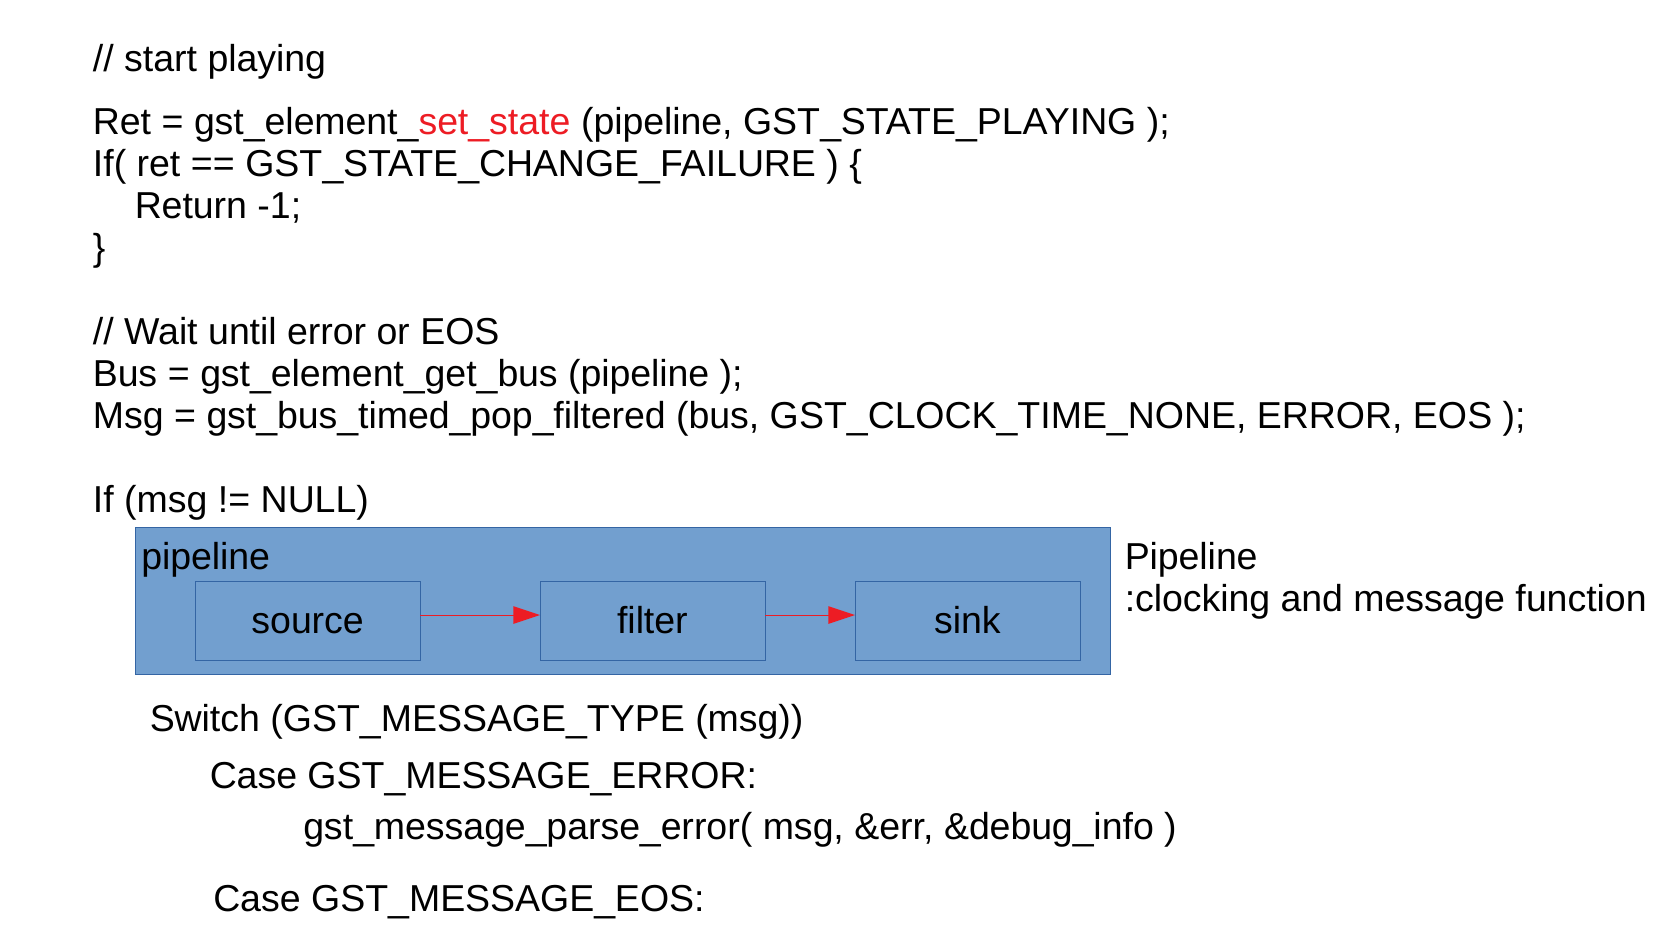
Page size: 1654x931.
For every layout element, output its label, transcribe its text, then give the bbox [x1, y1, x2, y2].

text_box Pipeline :clocking and message function [1110, 527, 1654, 627]
text_box sink [855, 581, 1081, 661]
text_box source [195, 585, 421, 661]
text_box [135, 527, 1111, 675]
text_box filter [540, 581, 766, 661]
text_box pipeline [126, 527, 436, 585]
text_box Case GST_MESSAGE_ERROR: [195, 746, 773, 804]
text_box Case GST_MESSAGE_EOS: [198, 870, 721, 927]
text_box Switch (GST_MESSAGE_TYPE (msg)) [135, 690, 819, 747]
text_box // start playing [78, 30, 387, 87]
text_box Ret = gst_element_set_state (pipeline, GST_STATE_PLAYING ); If( ret == GST_STATE_CHANGE_FAILURE ) { Return -1; } // Wait until error or EOS Bus = gst_element_get_bus (pipeline ); Msg = gst_bus_timed_pop_filtered (bus, GST_CLOCK_TIME_NONE, ERROR, EOS ); If (msg != NULL) [78, 93, 1542, 528]
text_box gst_message_parse_error( msg, &err, &debug_info ) [288, 798, 1193, 856]
